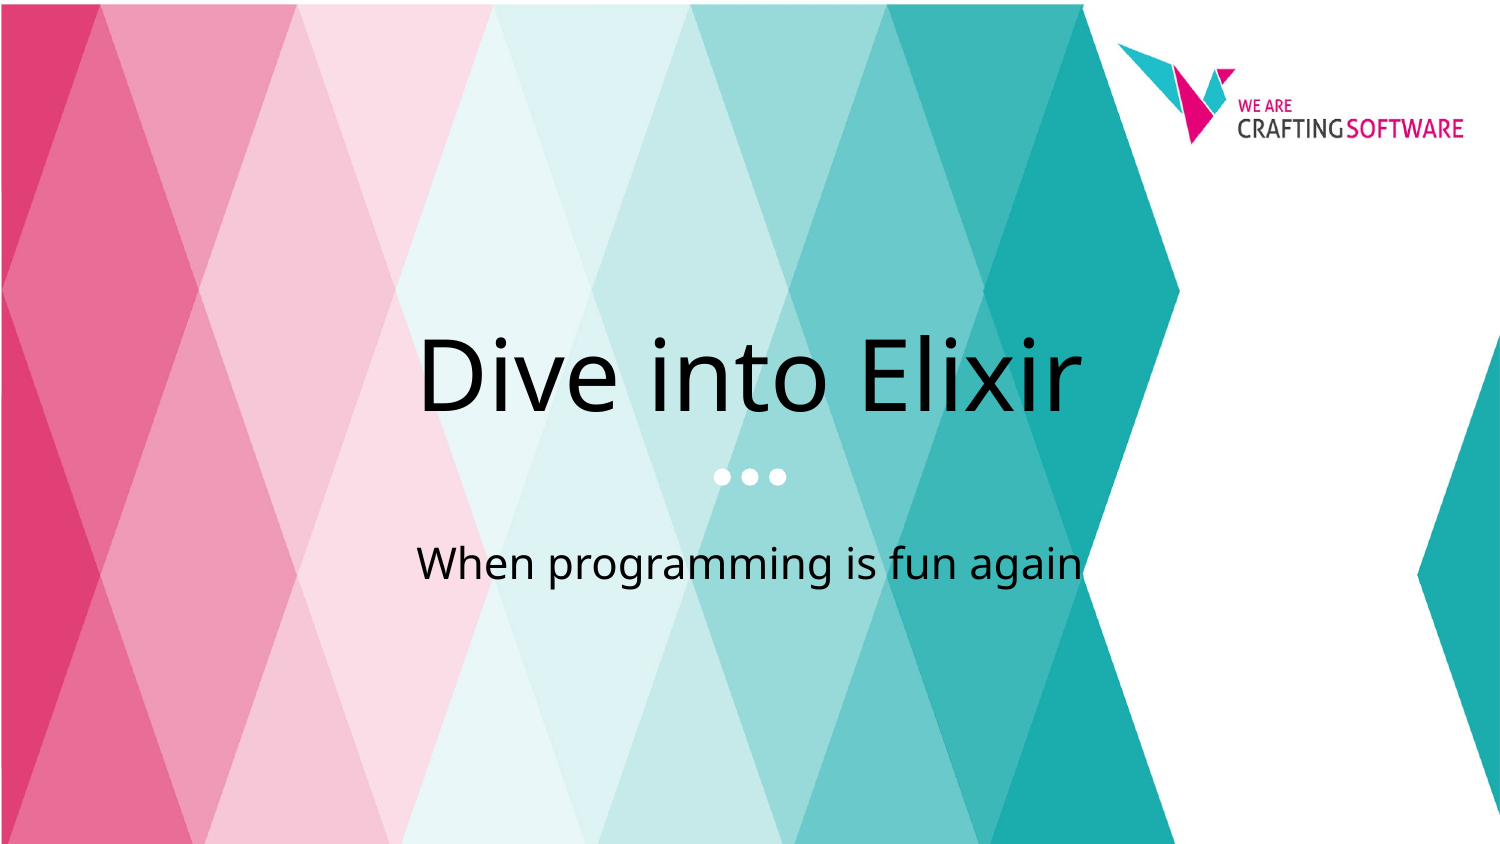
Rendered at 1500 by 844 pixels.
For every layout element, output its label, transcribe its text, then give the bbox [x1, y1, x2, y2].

picture [0, 0, 1500, 844]
title Dive into Elixir [110, 162, 1390, 447]
subtitle When programming is fun again [110, 520, 1390, 651]
